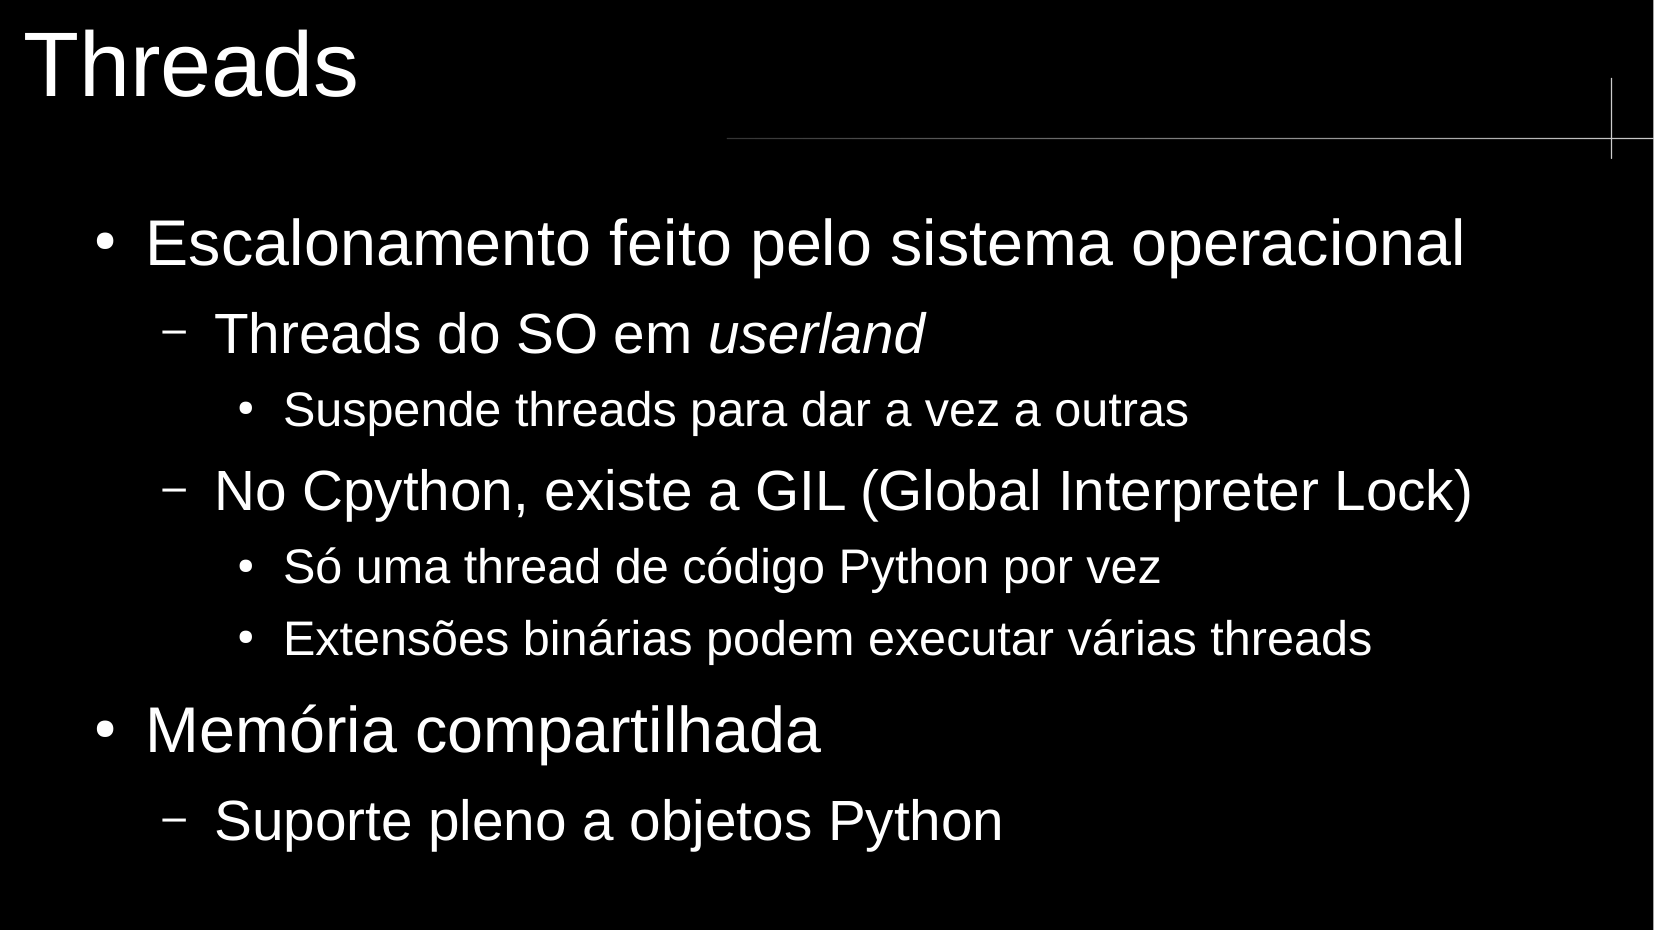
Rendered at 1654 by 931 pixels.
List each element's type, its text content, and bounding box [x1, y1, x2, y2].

list Escalonamento feito pelo sistema operacional Threads do SO em userland Suspende threads para dar a vez a outras No Cpython, existe a GIL (Global Interpreter Lock) Só uma thread de código Python por vez Extensões binárias podem executar várias threads Memória compartilhada Suporte pleno a objetos Python [76, 206, 1565, 857]
title Threads [23, 11, 1589, 119]
